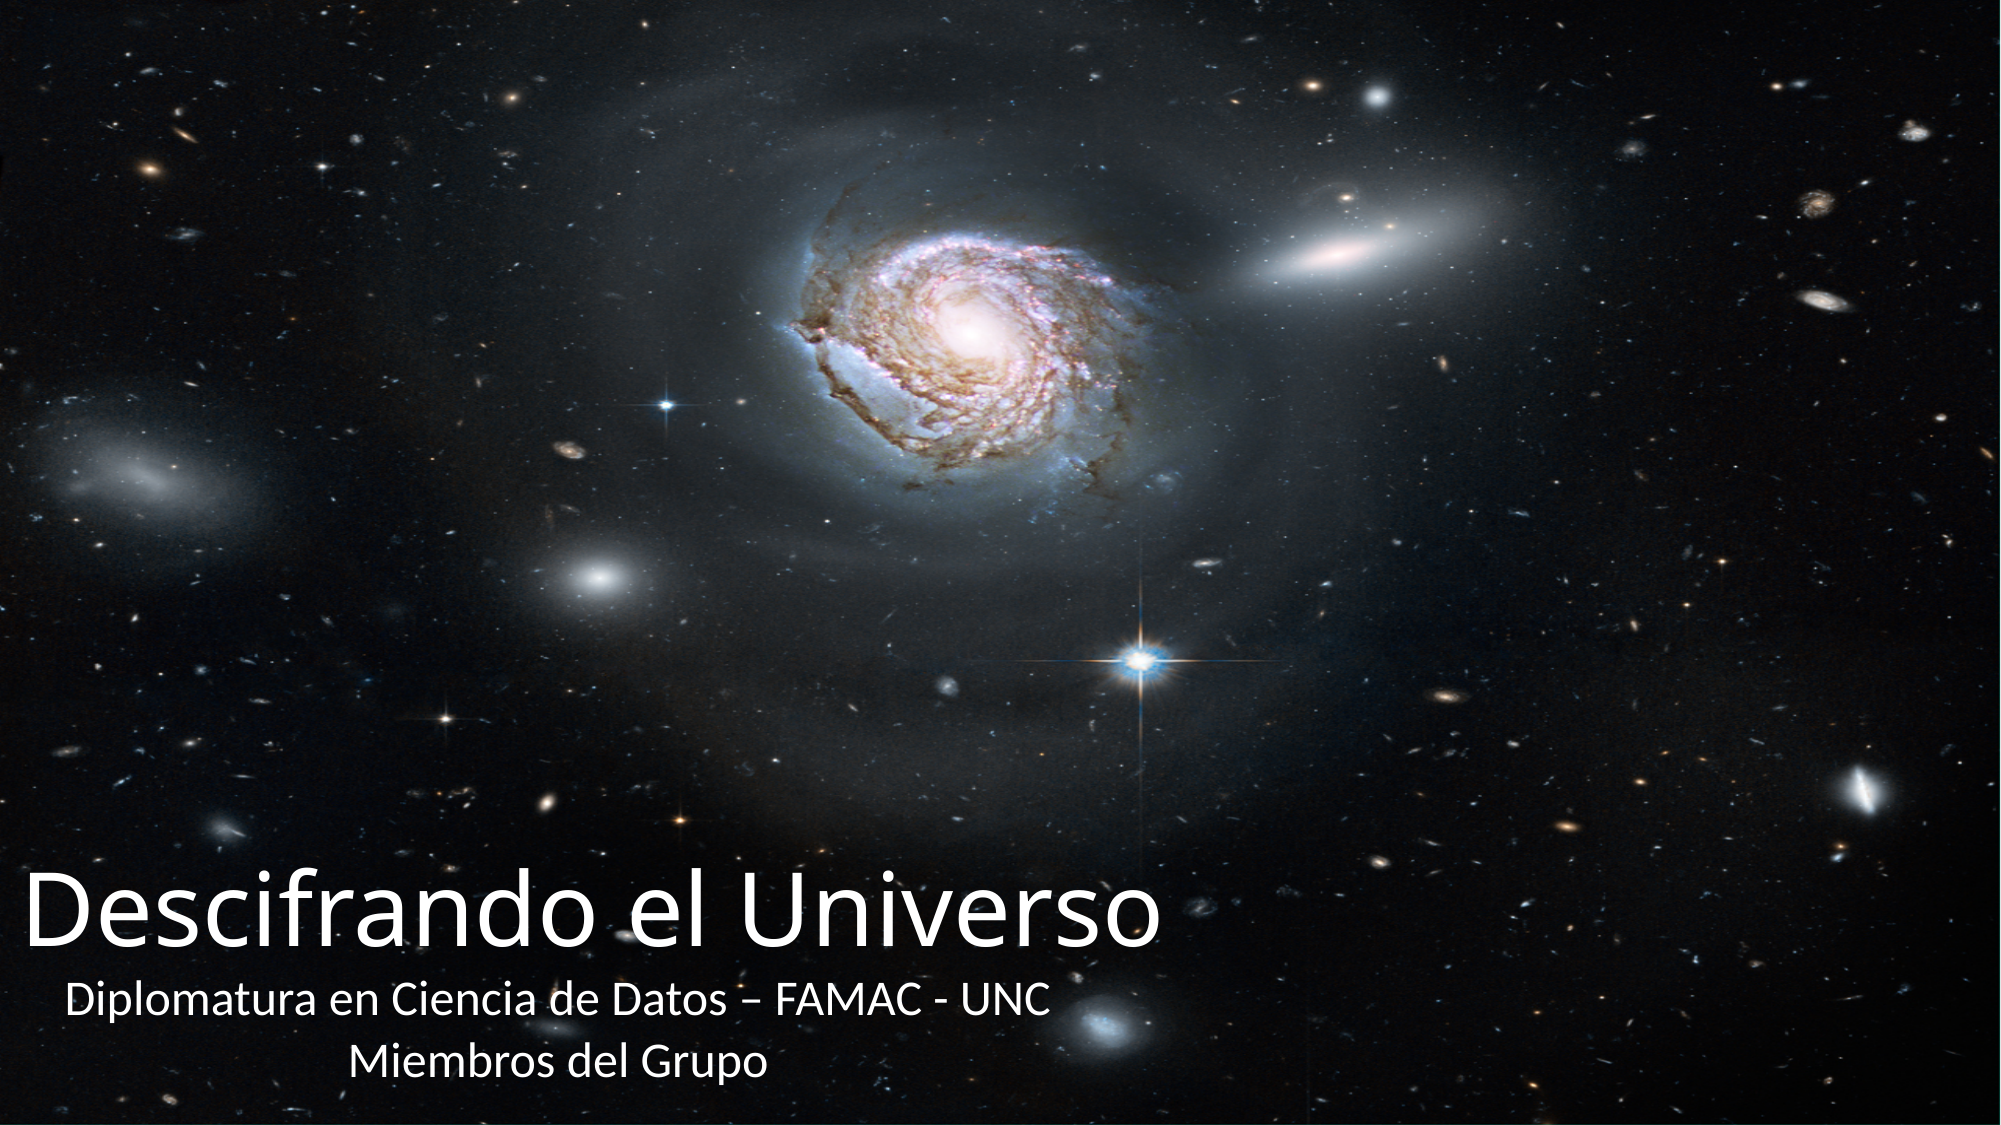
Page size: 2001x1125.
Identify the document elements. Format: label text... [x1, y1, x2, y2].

text_box Diplomatura en Ciencia de Datos – FAMAC - UNC [28, 965, 1088, 1037]
title Descifrando el Universo [0, 837, 1190, 976]
picture [0, 0, 2001, 1125]
subtitle Miembros del Grupo [28, 1037, 1088, 1098]
